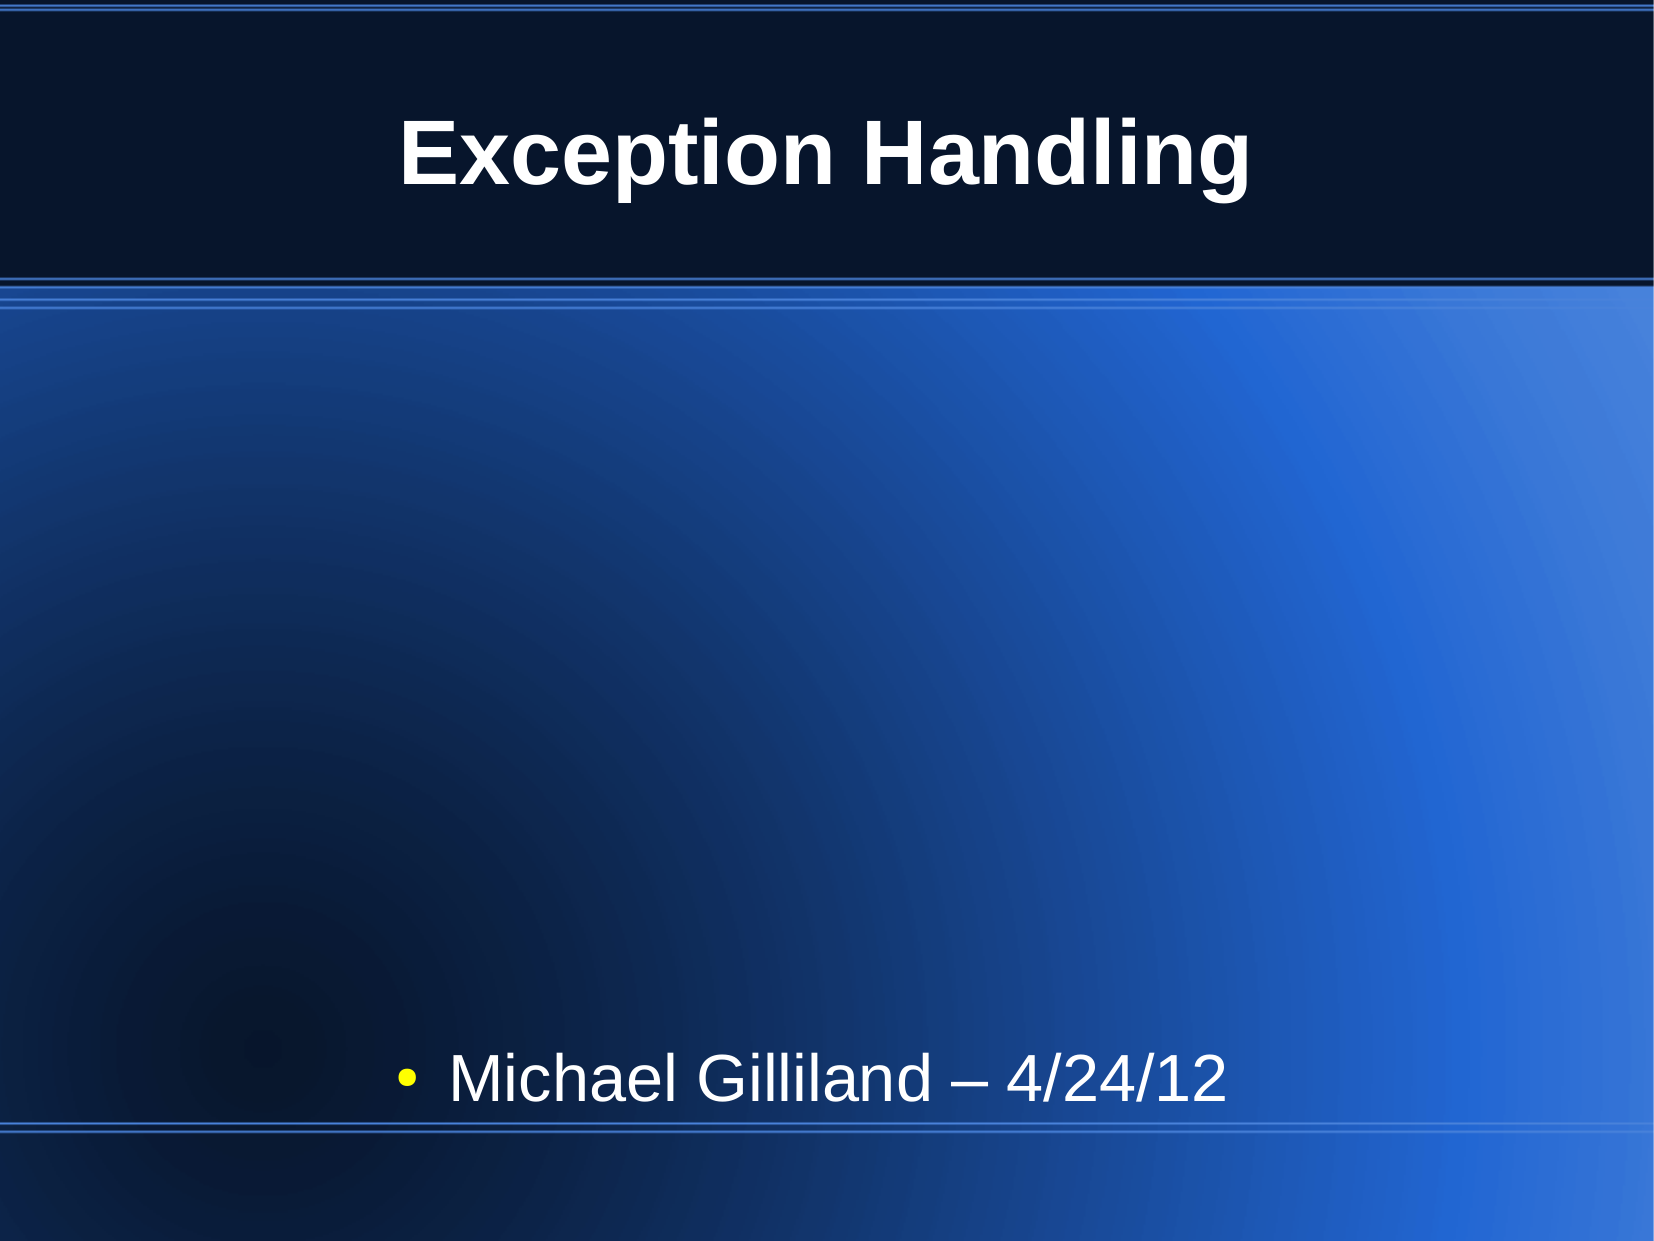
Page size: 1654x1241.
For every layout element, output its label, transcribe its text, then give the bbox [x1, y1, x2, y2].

list Michael Gilliland – 4/24/12 [360, 1041, 1654, 1241]
title Exception Handling [82, 49, 1571, 257]
picture [0, 0, 1654, 1241]
